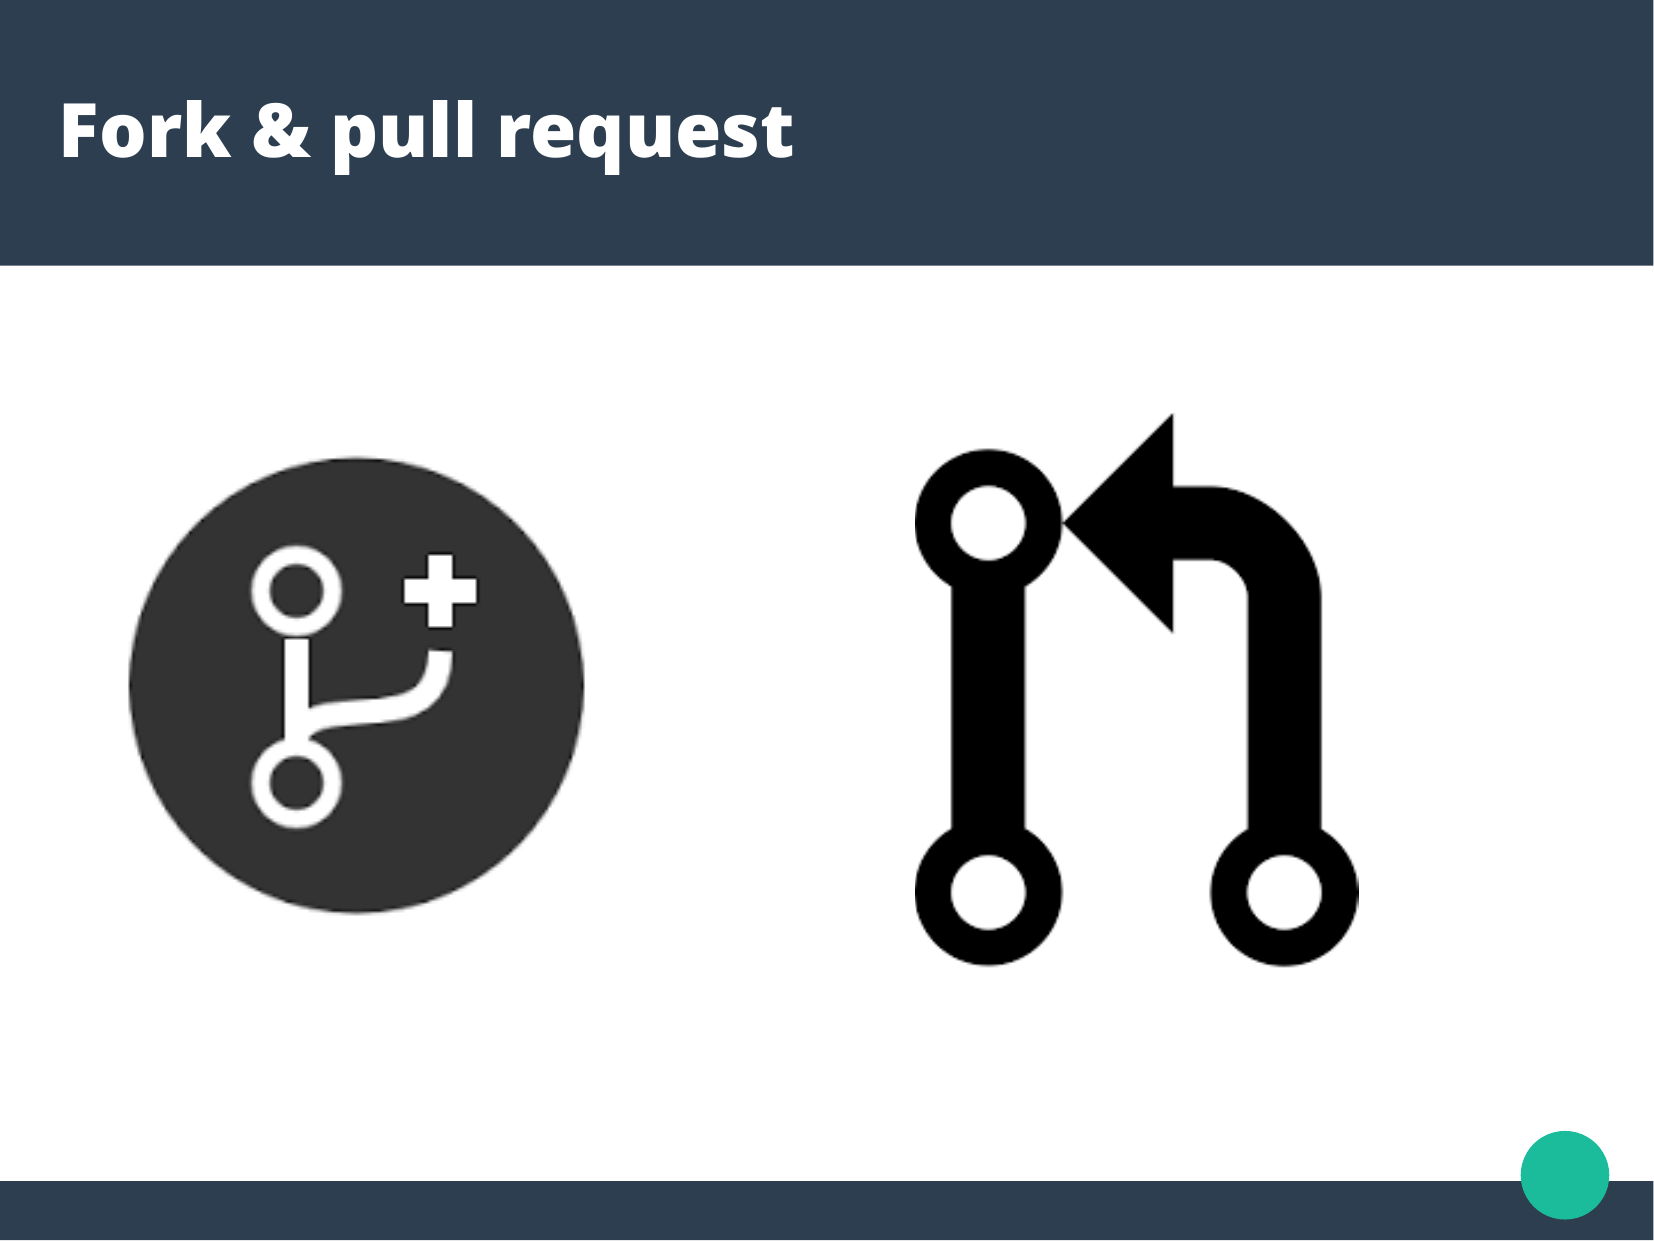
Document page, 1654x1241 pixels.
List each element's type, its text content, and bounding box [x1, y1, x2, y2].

picture [915, 413, 1359, 1004]
title Fork & pull request [59, 49, 1595, 207]
picture [118, 448, 597, 928]
